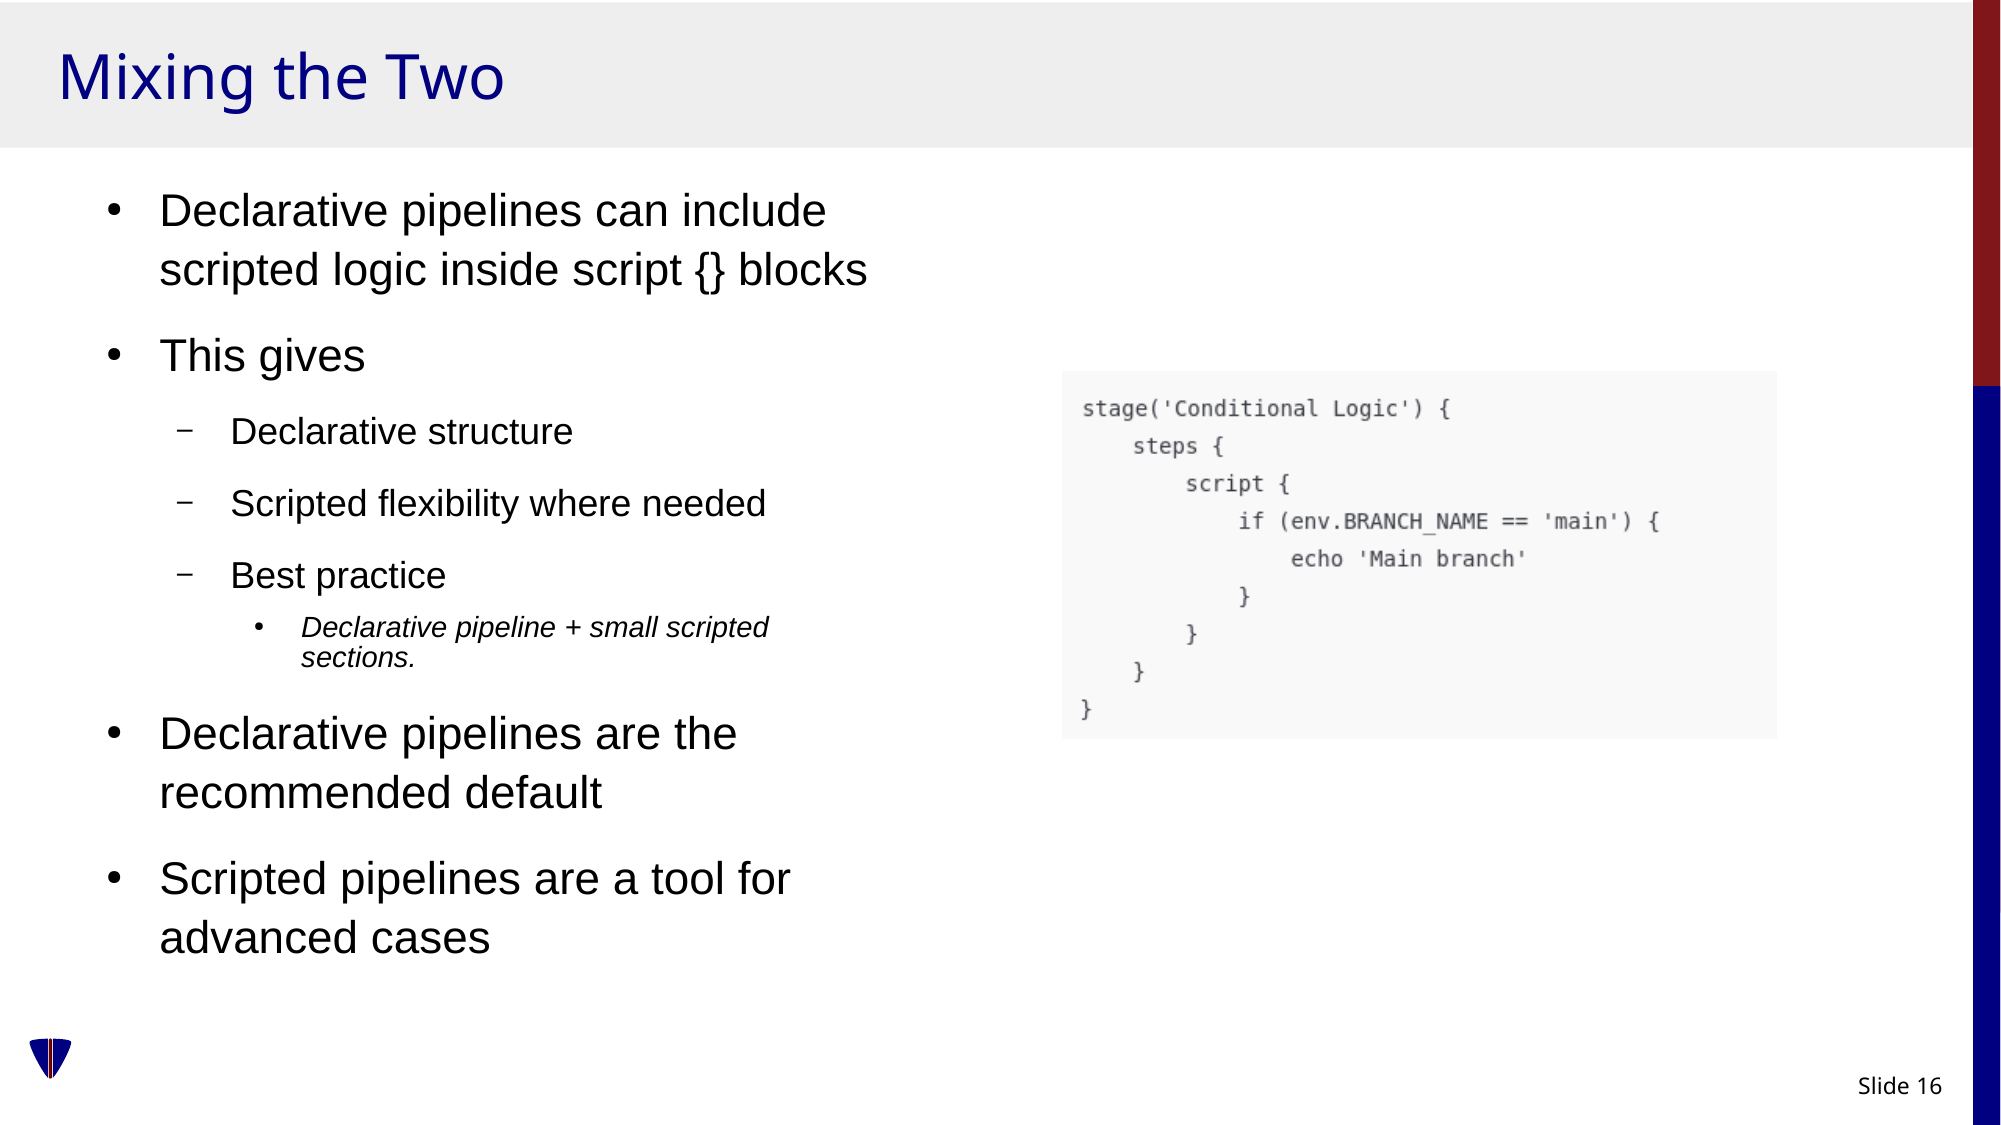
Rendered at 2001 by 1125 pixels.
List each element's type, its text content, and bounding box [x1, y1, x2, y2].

picture [1062, 371, 1777, 739]
title Mixing the Two [0, 2, 1973, 148]
list Declarative pipelines can include scripted logic inside script {} blocks This gives Declarative structure Scripted flexibility where needed Best practice Declarative pipeline + small scripted sections. Declarative pipelines are the recommended default Scripted pipelines are a tool for advanced cases [88, 177, 886, 1034]
